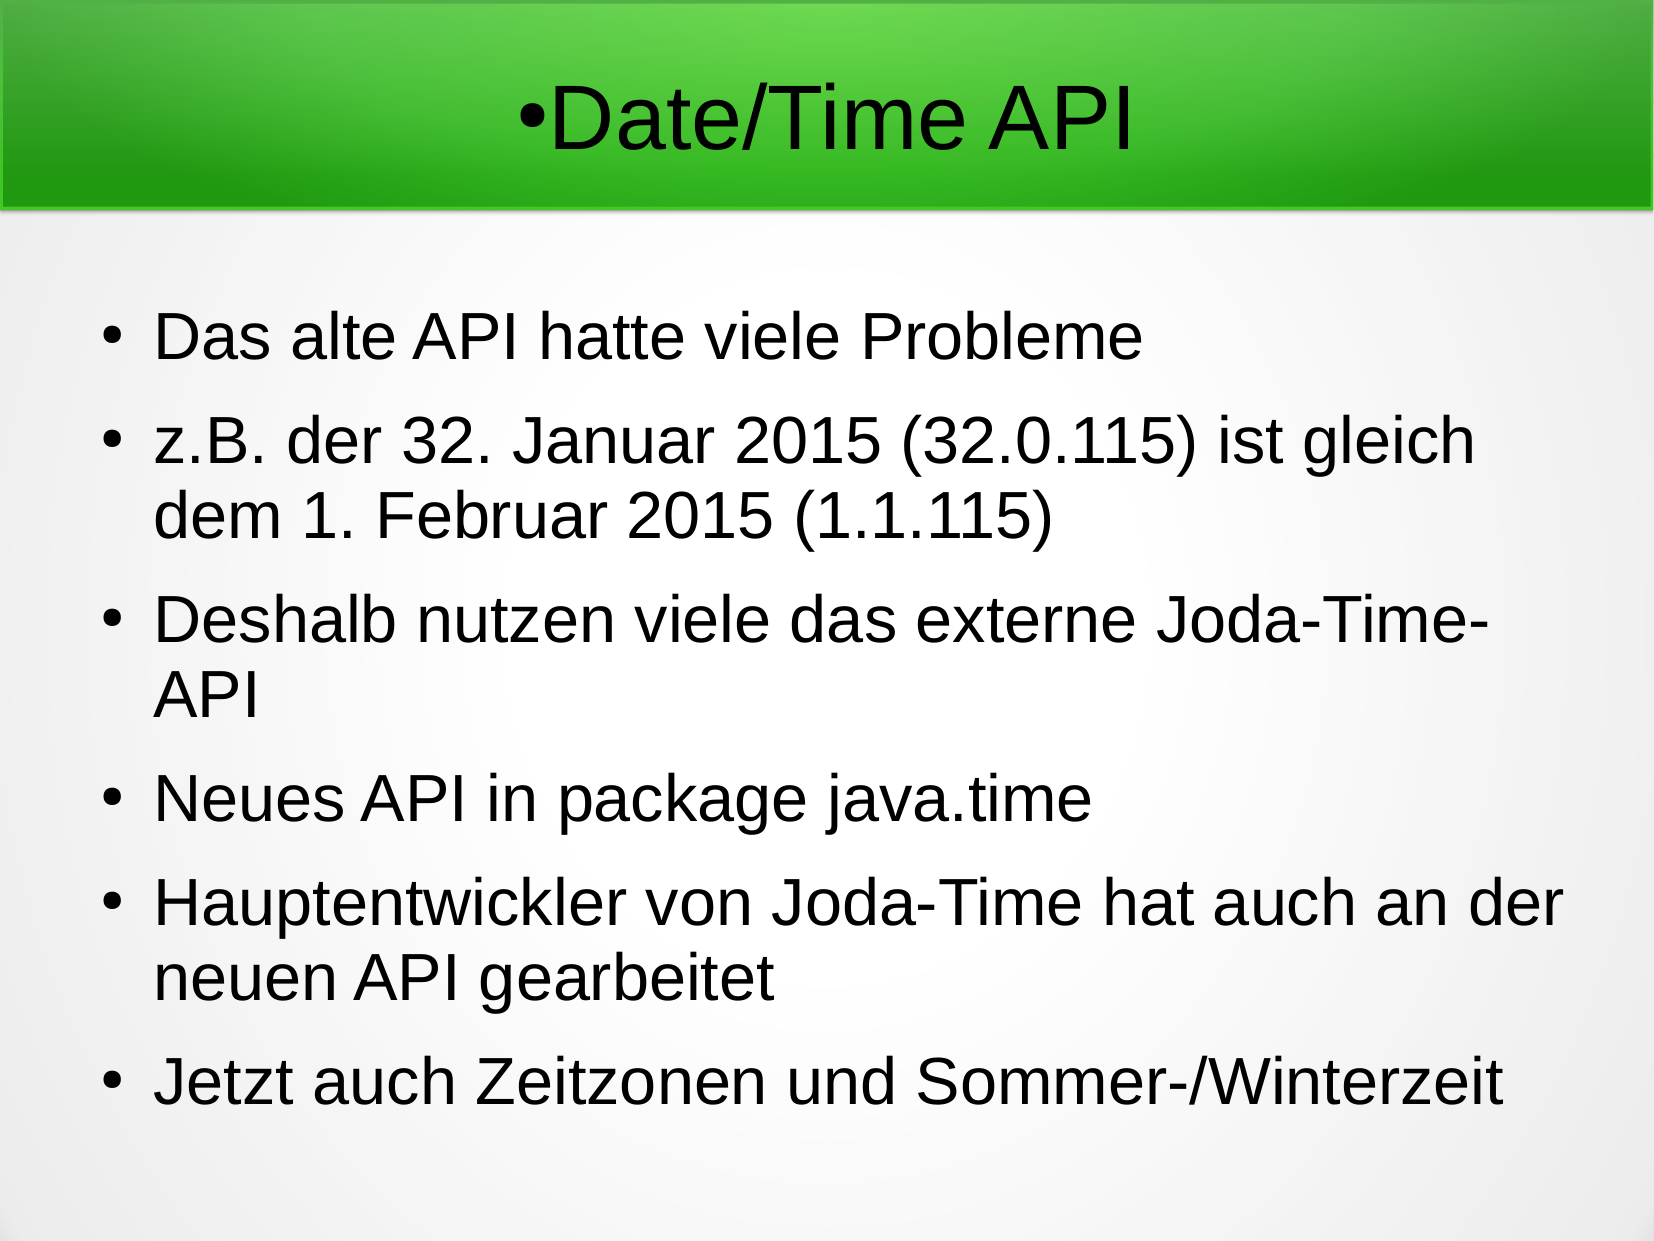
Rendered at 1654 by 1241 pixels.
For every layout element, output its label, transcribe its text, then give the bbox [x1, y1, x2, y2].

list Das alte API hatte viele Probleme z.B. der 32. Januar 2015 (32.0.115) ist gleich dem 1. Februar 2015 (1.1.115) Deshalb nutzen viele das externe Joda-Time-API Neues API in package java.time Hauptentwickler von Joda-Time hat auch an der neuen API gearbeitet Jetzt auch Zeitzonen und Sommer-/Winterzeit [82, 299, 1571, 1158]
title Date/Time API [82, 47, 1571, 189]
